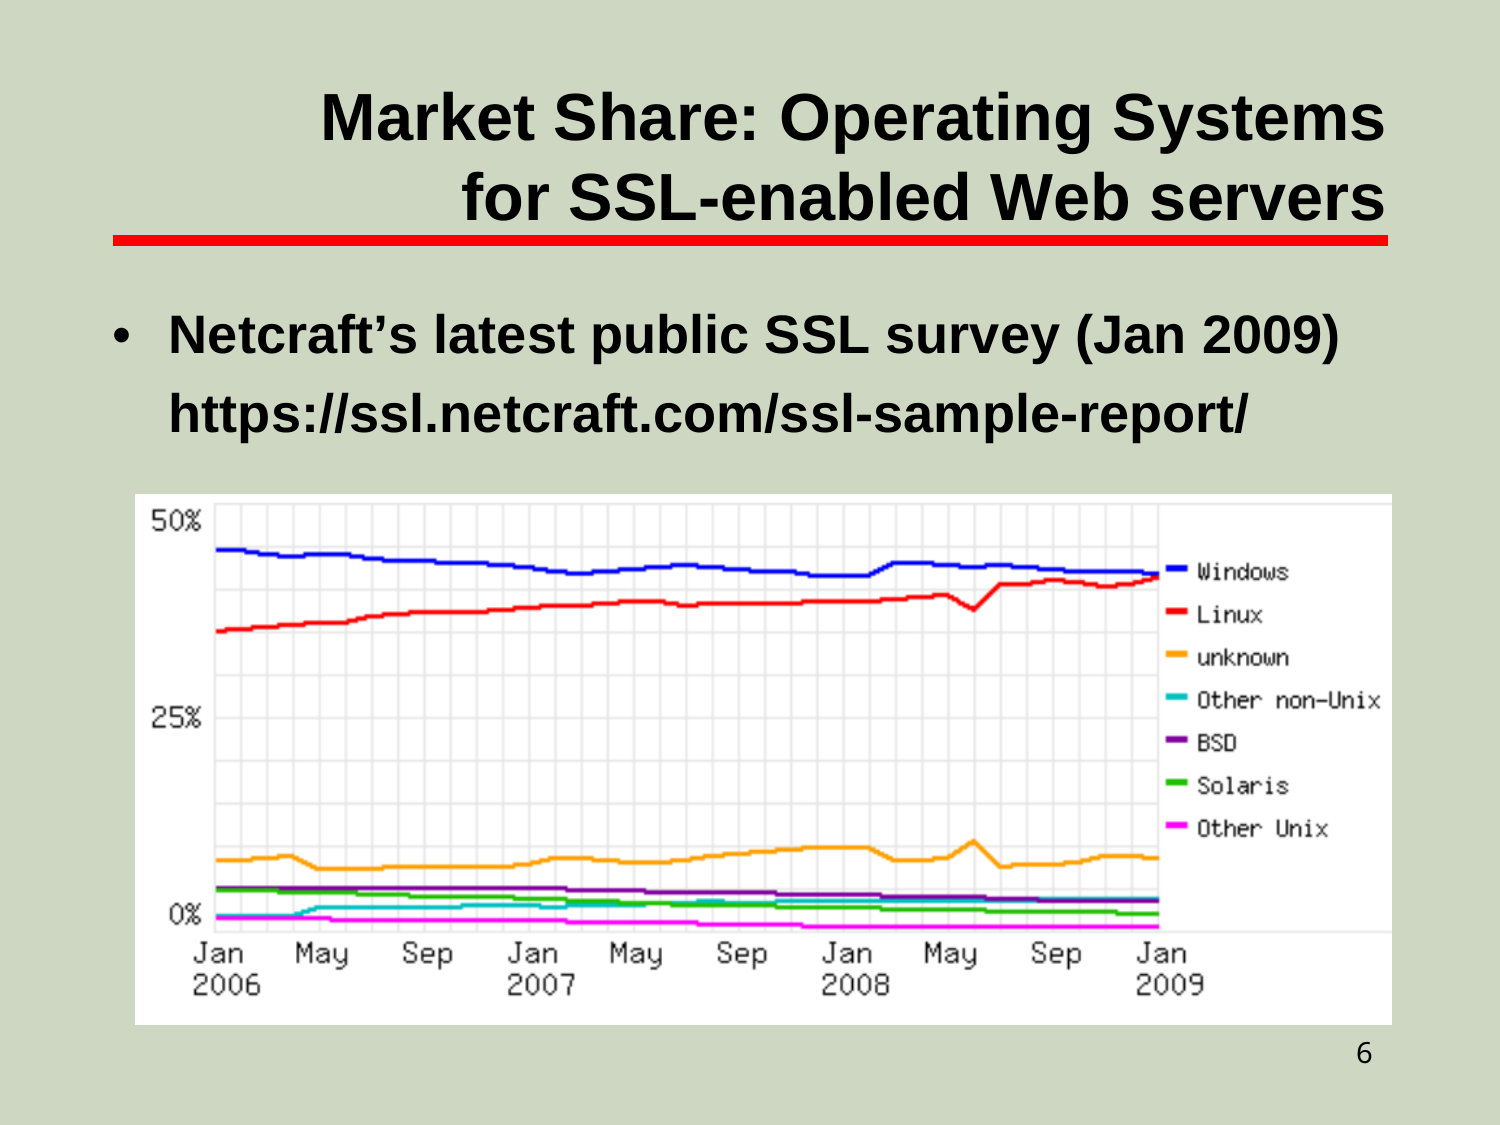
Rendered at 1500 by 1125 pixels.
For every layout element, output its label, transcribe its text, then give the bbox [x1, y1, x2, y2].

title Market Share: Operating Systems for SSL-enabled Web servers [265, 77, 1388, 233]
chart [135, 494, 1394, 1026]
list Netcraft’s latest public SSL survey (Jan 2009) https://ssl.netcraft.com/ssl-sample-report/ [112, 299, 1388, 1080]
